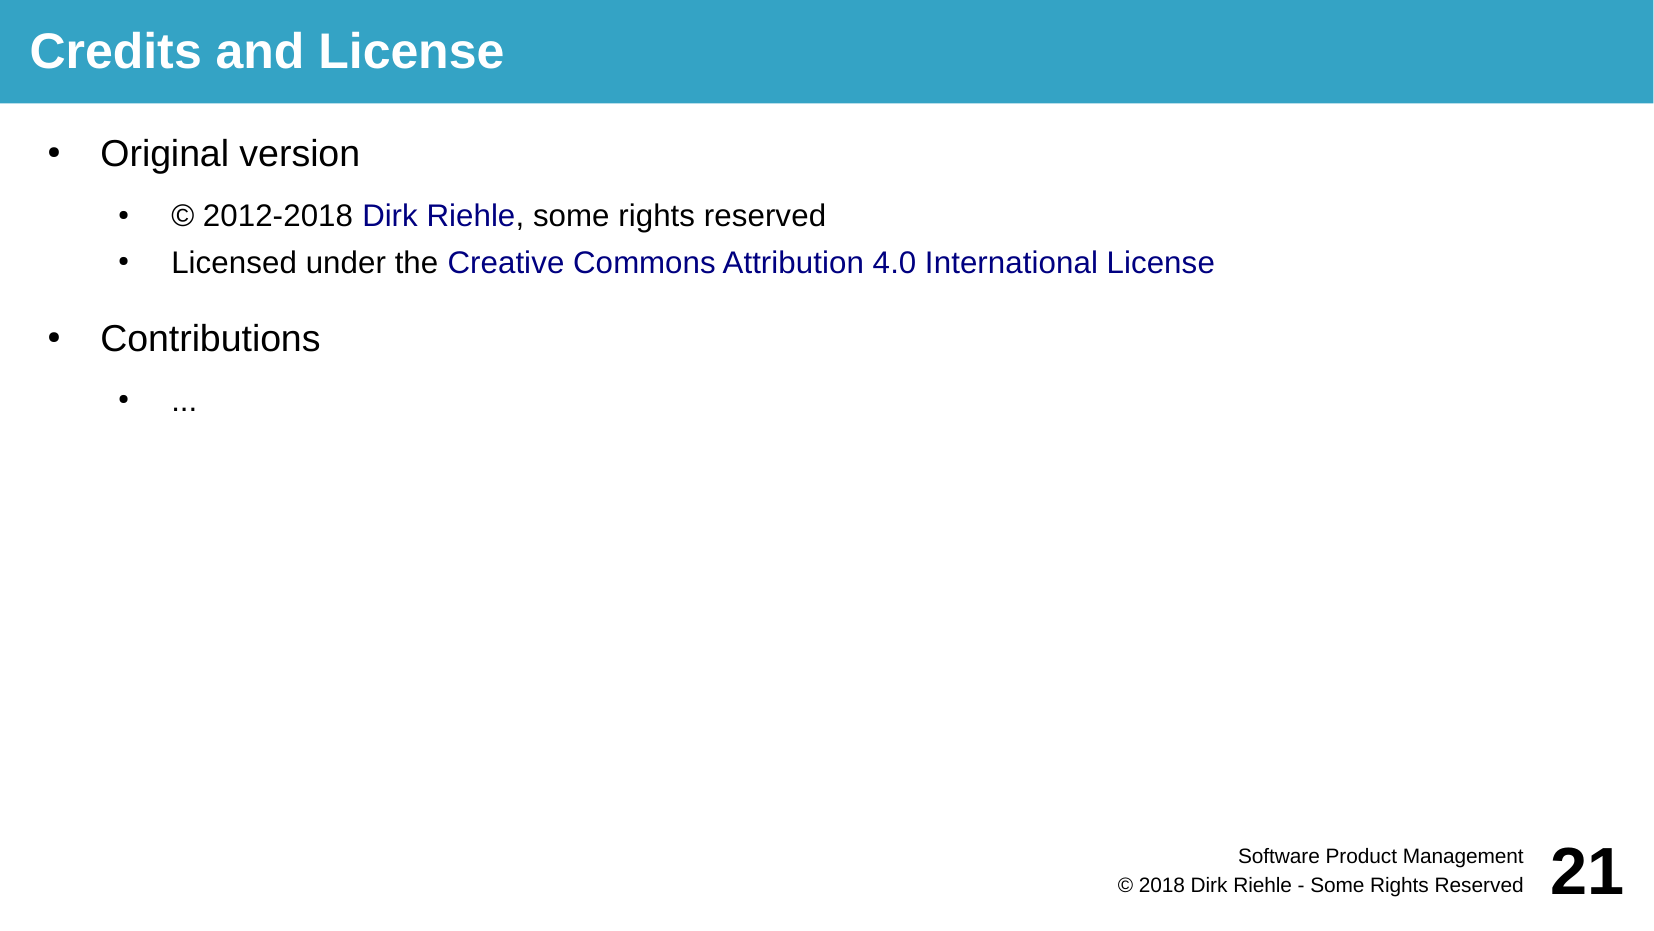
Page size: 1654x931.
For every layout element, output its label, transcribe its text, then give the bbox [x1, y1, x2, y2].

title Credits and License [0, 0, 1654, 104]
list Original version © 2012-2018 Dirk Riehle, some rights reserved Licensed under the Creative Commons Attribution 4.0 International License Contributions ... [29, 132, 1625, 813]
